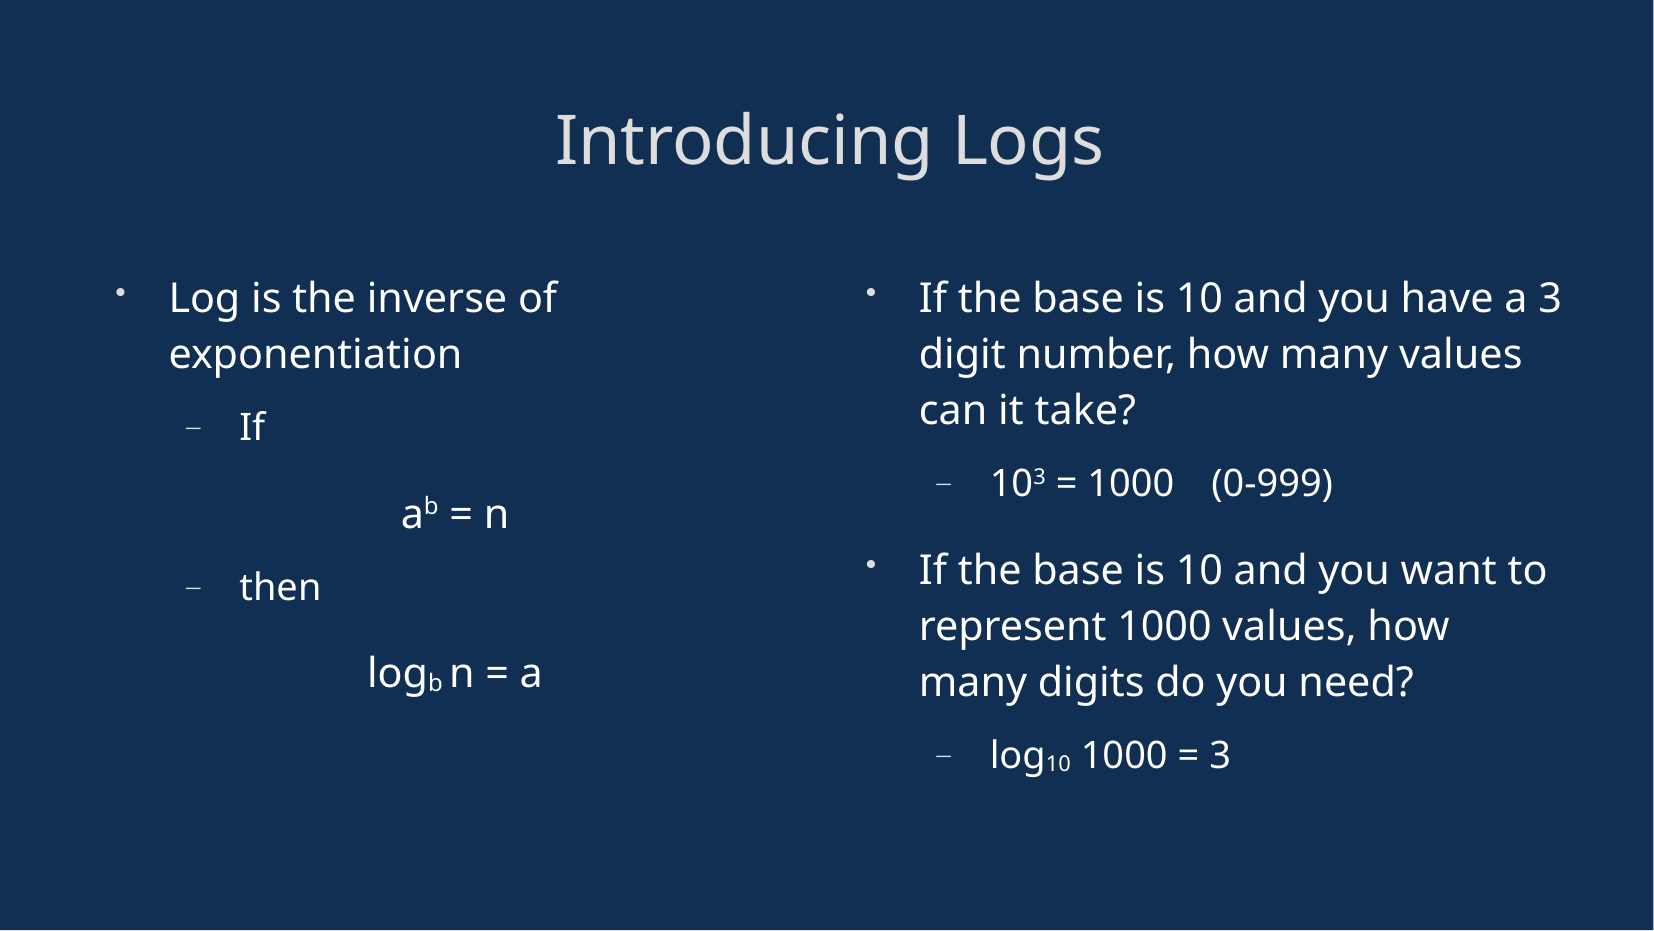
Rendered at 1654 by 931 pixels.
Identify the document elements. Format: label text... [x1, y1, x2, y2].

list Log is the inverse of exponentiation If ab = n then logb n = a [97, 268, 813, 806]
title Introducing Logs [97, 56, 1563, 220]
list If the base is 10 and you have a 3 digit number, how many values can it take? 103 = 1000 (0-999) If the base is 10 and you want to represent 1000 values, how many digits do you need? log10 1000 = 3 [848, 268, 1563, 806]
